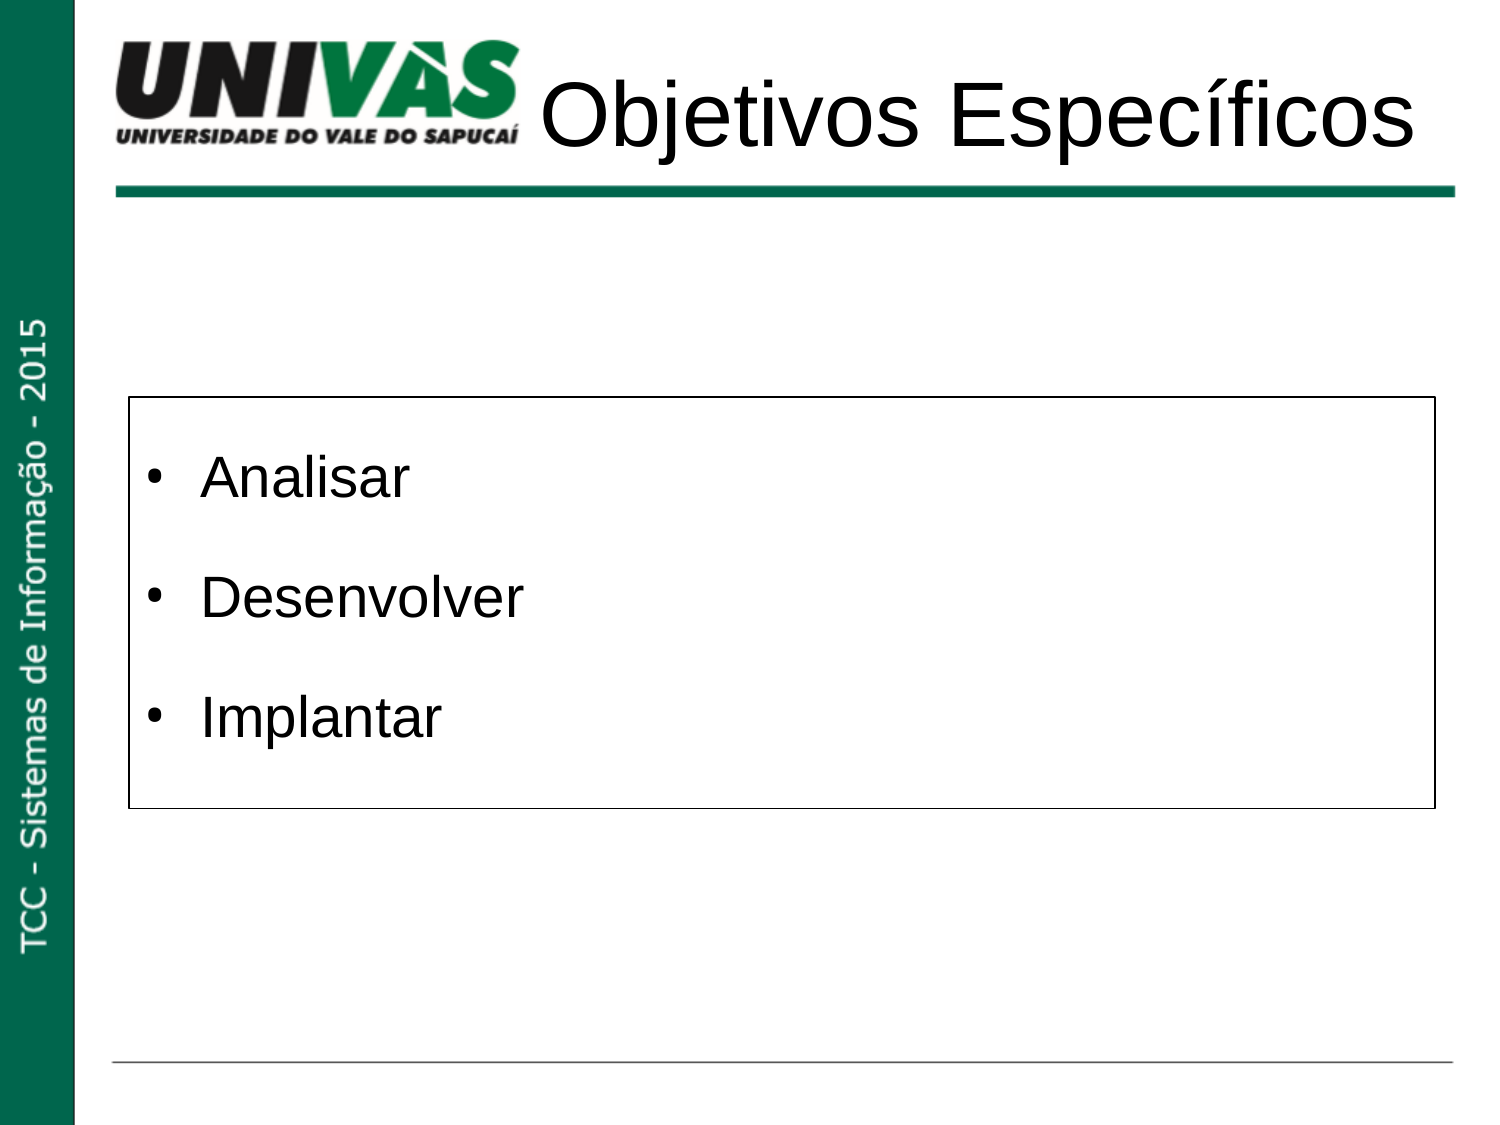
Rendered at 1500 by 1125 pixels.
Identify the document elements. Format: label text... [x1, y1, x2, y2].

title Objetivos Específicos [515, 35, 1442, 186]
picture [0, 0, 1500, 1125]
text_box Analisar Desenvolver Implantar [128, 397, 1436, 809]
